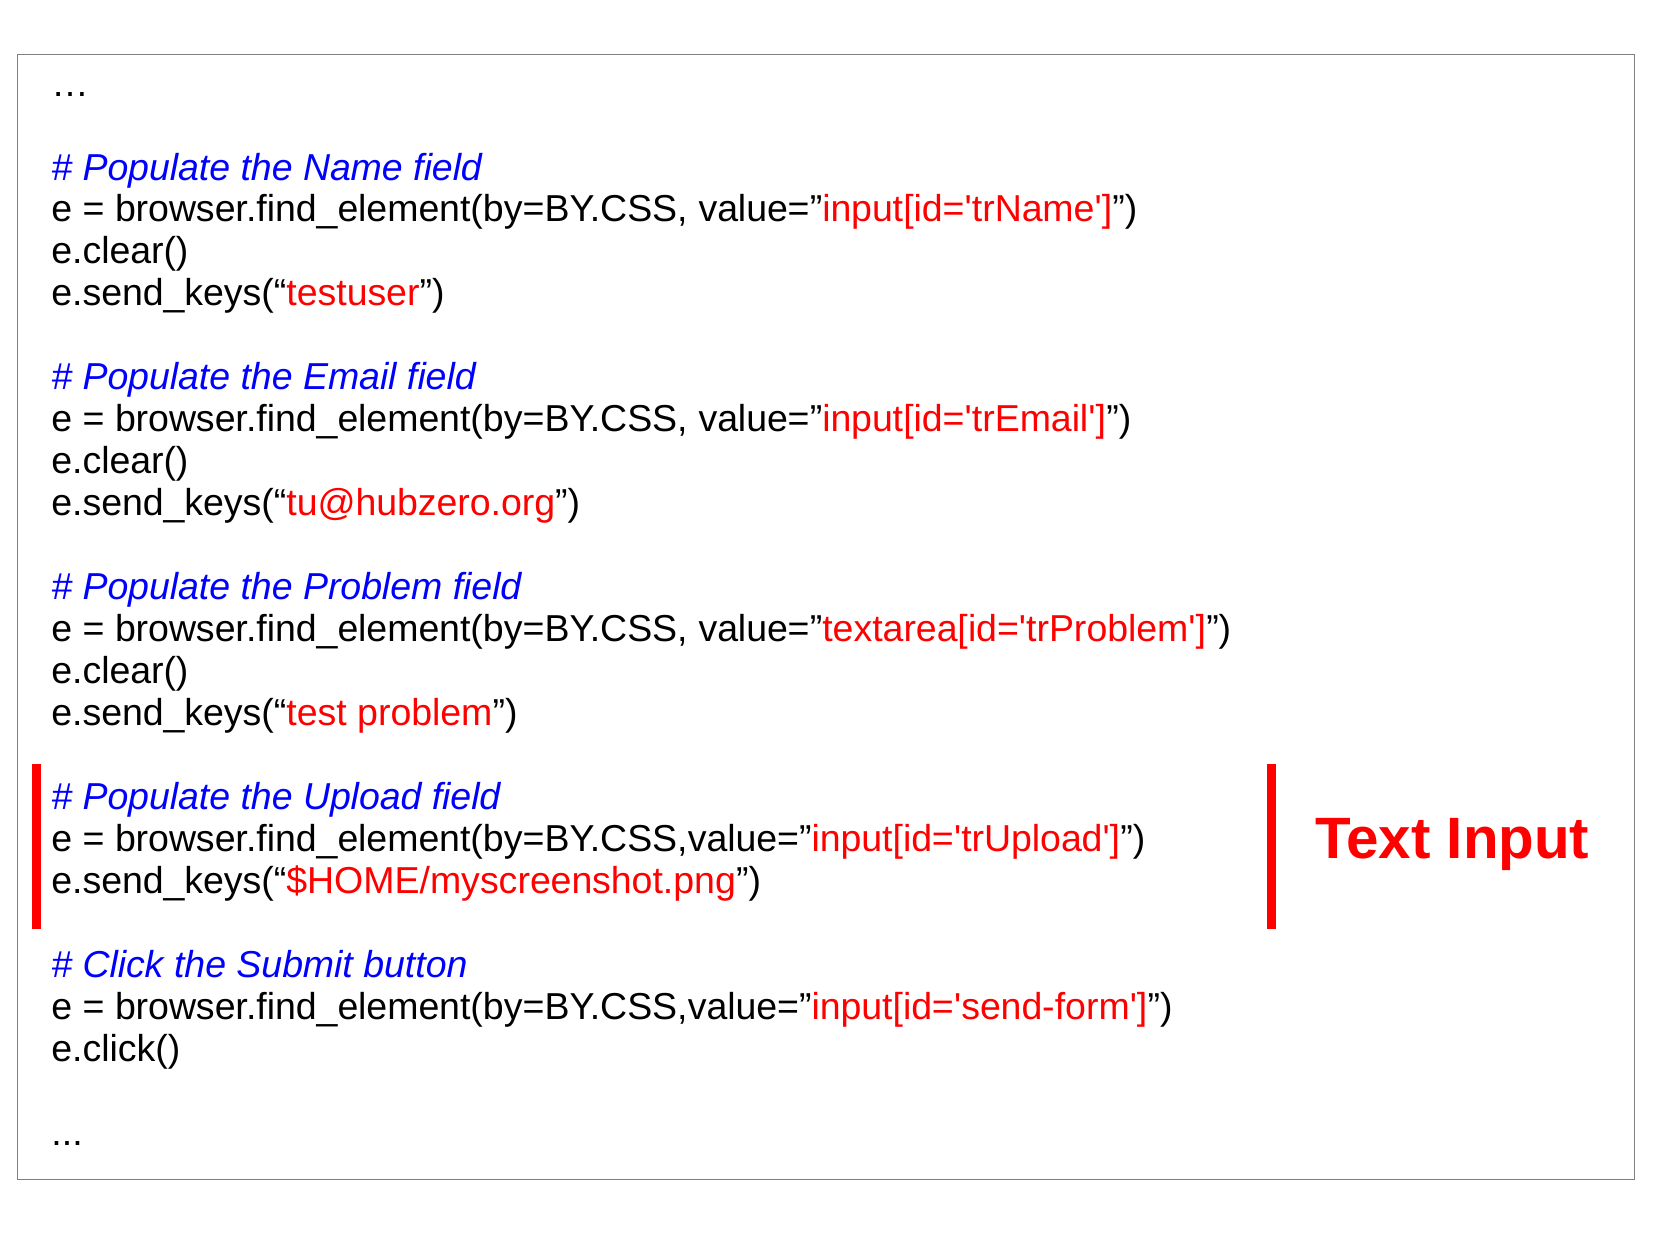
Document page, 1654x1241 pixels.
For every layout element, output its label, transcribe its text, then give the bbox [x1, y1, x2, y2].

text_box … # Populate the Name field e = browser.find_element(by=BY.CSS, value=”input[id='trName']”) e.clear() e.send_keys(“testuser”) # Populate the Email field e = browser.find_element(by=BY.CSS, value=”input[id='trEmail']”) e.clear() e.send_keys(“tu@hubzero.org”) # Populate the Problem field e = browser.find_element(by=BY.CSS, value=”textarea[id='trProblem']”) e.clear() e.send_keys(“test problem”) # Populate the Upload field e = browser.find_element(by=BY.CSS,value=”input[id='trUpload']”) e.send_keys(“$HOME/myscreenshot.png”) # Click the Submit button e = browser.find_element(by=BY.CSS,value=”input[id='send-form']”) e.click() ... [36, 54, 1635, 1162]
text_box Text Input [1300, 798, 1605, 879]
text_box [17, 54, 1635, 1180]
